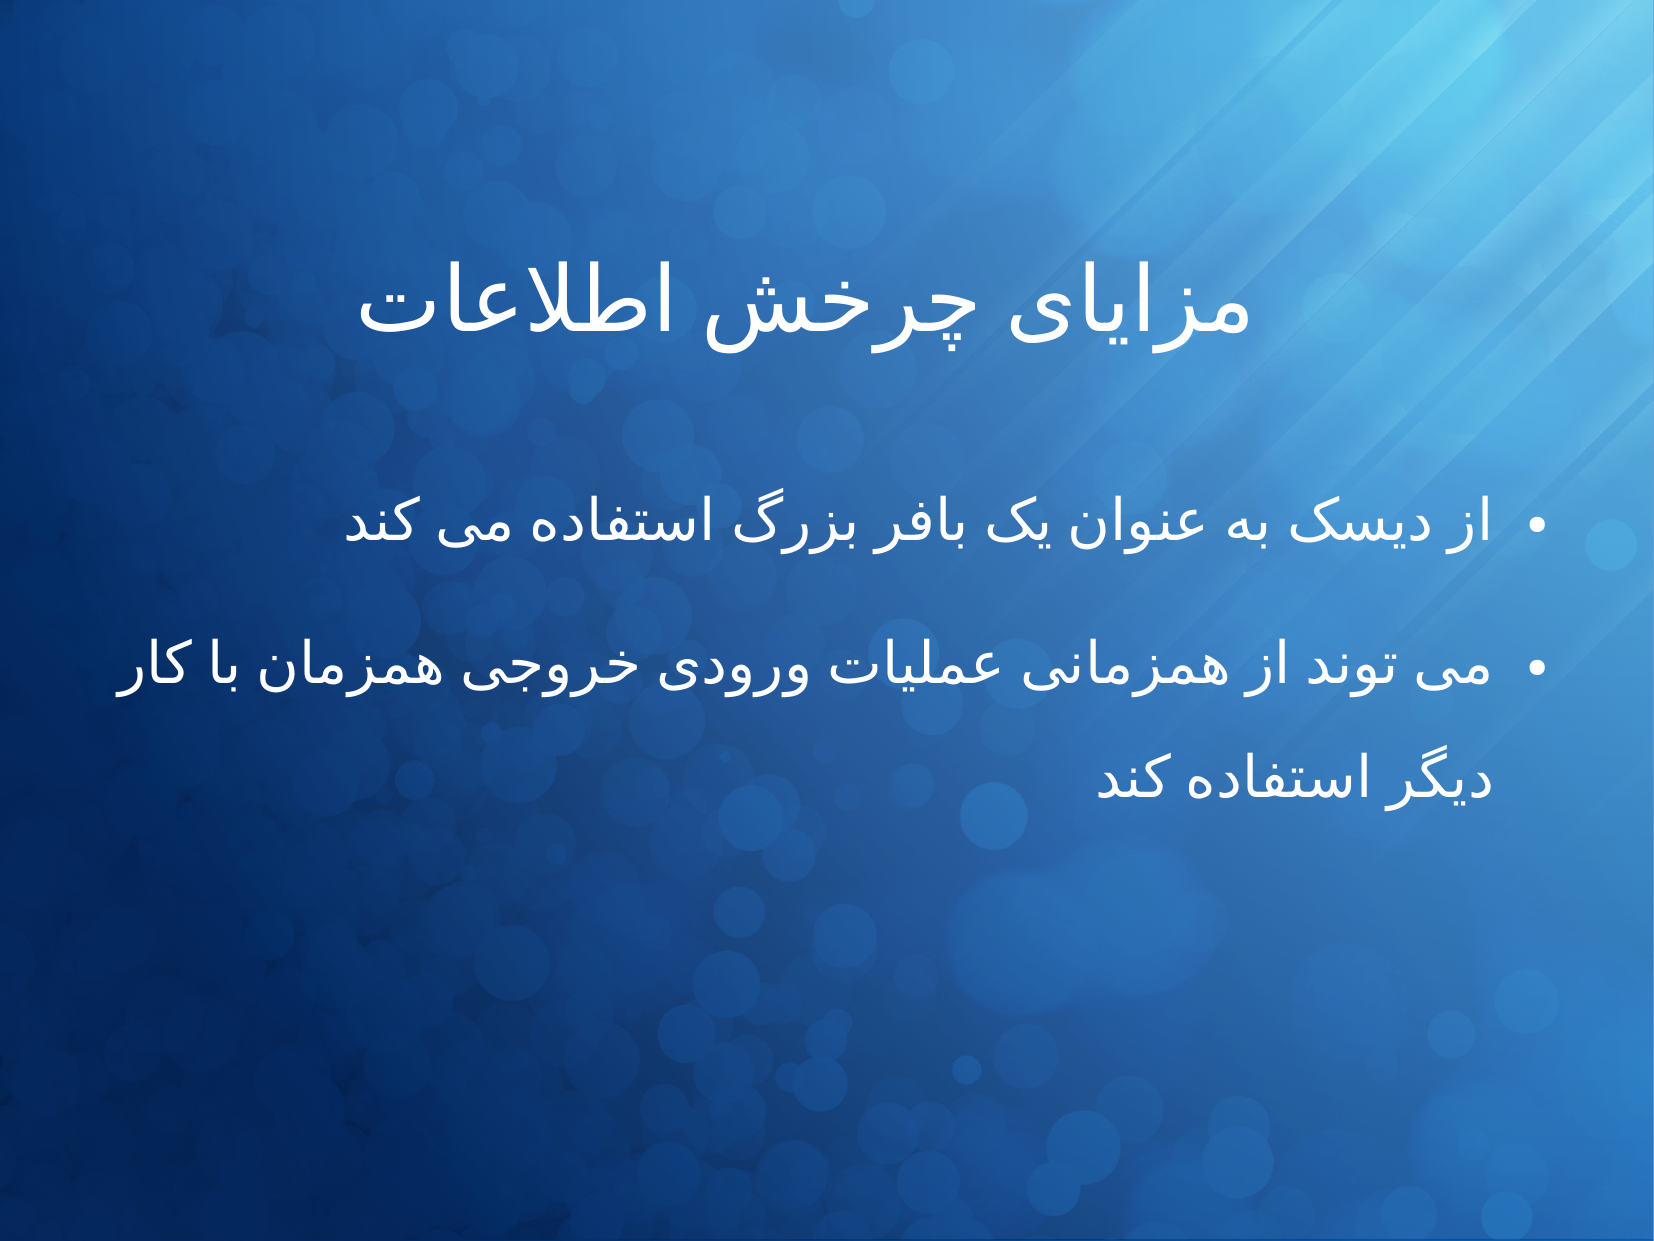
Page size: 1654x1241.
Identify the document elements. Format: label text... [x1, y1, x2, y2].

picture [0, 0, 1654, 1241]
list از دیسک به عنوان یک بافر بزرگ استفاده می کند می توند از همزمانی عملیات ورودی خروجی همزمان با کار دیگر استفاده کند [112, 450, 1566, 1034]
title مزایای چرخش اطلاعات [112, 225, 1501, 393]
